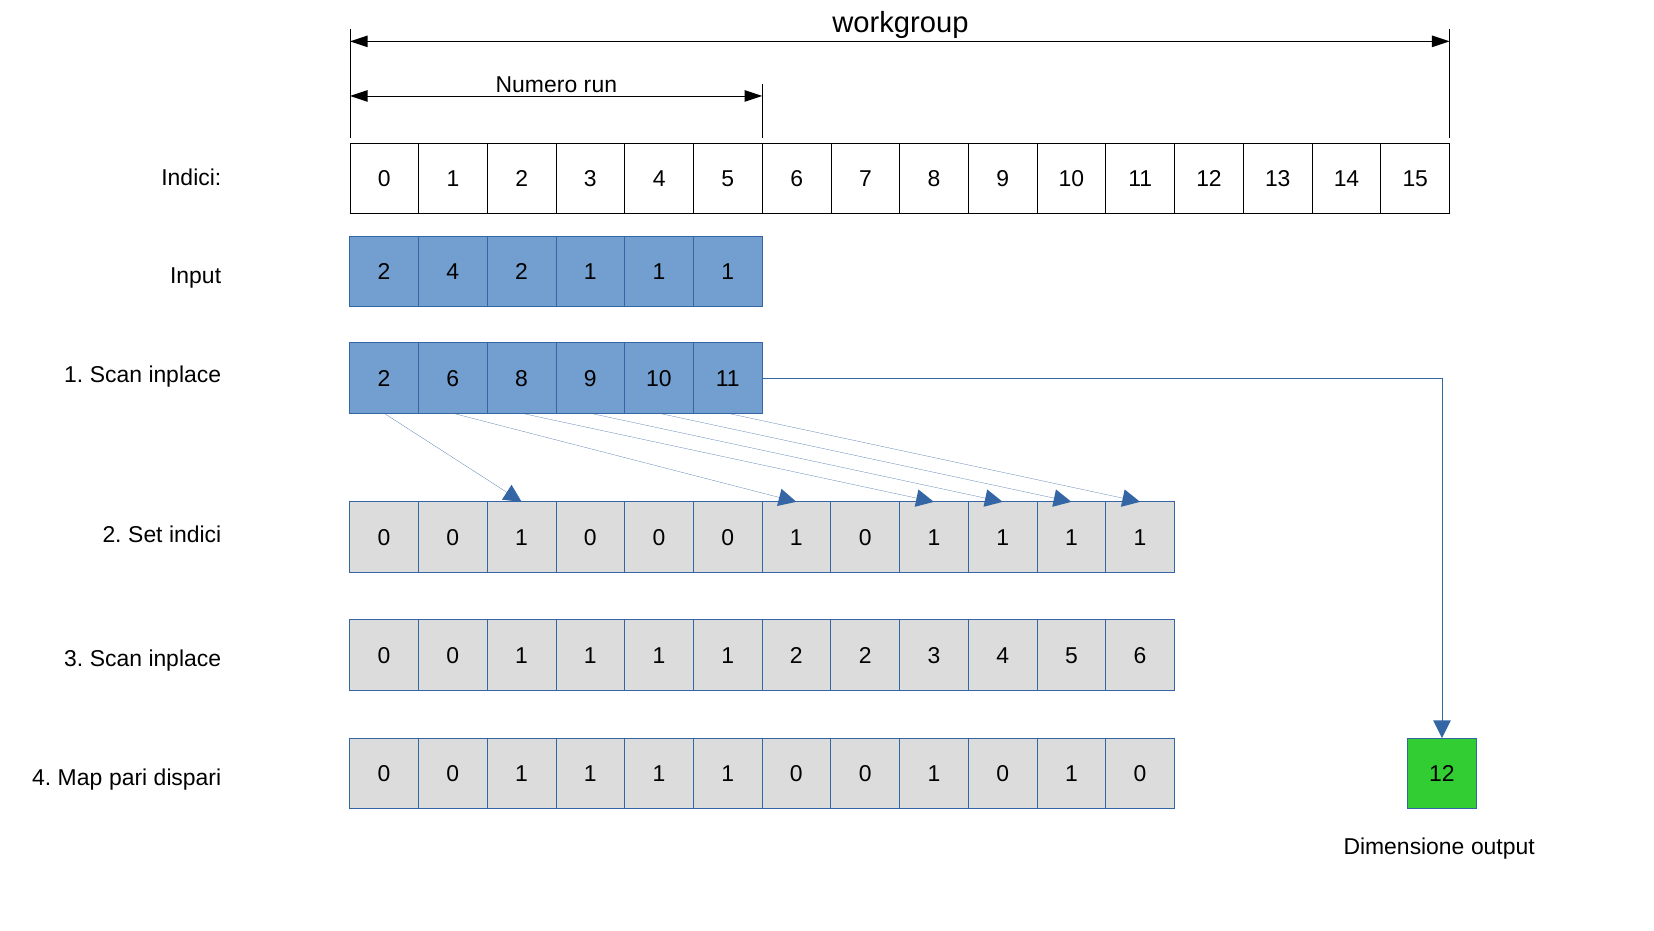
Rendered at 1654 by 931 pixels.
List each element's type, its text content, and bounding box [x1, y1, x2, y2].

text_box 0 [349, 501, 418, 573]
text_box 1 [762, 501, 830, 573]
text_box 14 [1312, 143, 1380, 214]
text_box 9 [968, 143, 1037, 214]
text_box 10 [1037, 143, 1105, 214]
text_box 1 [487, 738, 556, 809]
text_box 13 [1243, 143, 1312, 214]
text_box Indici: [146, 156, 237, 223]
text_box 1 [693, 236, 763, 307]
text_box 1 [693, 738, 762, 809]
text_box 0 [762, 738, 830, 809]
text_box 5 [693, 143, 762, 214]
text_box 2 [762, 619, 830, 691]
text_box 11 [693, 342, 763, 414]
text_box 1 [556, 738, 624, 809]
text_box 1 [1037, 738, 1105, 809]
text_box 1 [418, 143, 487, 214]
text_box 3 [899, 619, 968, 691]
text_box 12 [1407, 738, 1477, 809]
text_box 0 [693, 501, 762, 573]
text_box 5 [1037, 619, 1105, 691]
text_box 0 [968, 738, 1037, 809]
text_box 0 [418, 501, 487, 573]
text_box Dimensione output [1328, 826, 1565, 893]
text_box 0 [830, 738, 899, 809]
text_box 9 [556, 342, 624, 414]
text_box 11 [1105, 143, 1174, 214]
text_box 0 [556, 501, 624, 573]
text_box 7 [831, 143, 899, 214]
text_box 3 [556, 143, 624, 214]
text_box 1 [624, 738, 693, 809]
text_box 2 [349, 342, 418, 414]
text_box 1 [556, 619, 624, 691]
text_box 8 [899, 143, 968, 214]
text_box 6 [418, 342, 487, 414]
text_box 1 [487, 619, 556, 691]
text_box 1 [1105, 501, 1175, 573]
text_box 1 [556, 236, 624, 307]
text_box 4 [418, 236, 487, 307]
text_box 6 [762, 143, 831, 214]
text_box 10 [624, 342, 693, 414]
text_box 1 [968, 501, 1037, 573]
text_box 8 [487, 342, 556, 414]
text_box 4 [624, 143, 693, 214]
text_box 0 [1105, 738, 1175, 809]
text_box 1 [487, 501, 556, 573]
text_box 0 [418, 738, 487, 809]
text_box 0 [624, 501, 693, 573]
text_box 2 [487, 143, 556, 214]
text_box 0 [350, 143, 418, 214]
text_box 15 [1380, 143, 1450, 214]
text_box 2. Set indici [87, 514, 237, 556]
text_box 0 [418, 619, 487, 691]
text_box 0 [349, 619, 418, 691]
text_box 0 [349, 738, 418, 809]
text_box 6 [1105, 619, 1175, 691]
text_box 4. Map pari dispari [17, 756, 237, 798]
text_box 0 [830, 501, 899, 573]
text_box 2 [830, 619, 899, 691]
text_box 1 [899, 501, 968, 573]
text_box 1. Scan inplace [49, 354, 237, 395]
text_box 1 [624, 236, 693, 307]
text_box 2 [487, 236, 556, 307]
text_box 1 [1037, 501, 1105, 573]
text_box 4 [968, 619, 1037, 691]
text_box Input [155, 254, 237, 296]
text_box 1 [624, 619, 693, 691]
text_box 1 [693, 619, 762, 691]
text_box 1 [899, 738, 968, 809]
text_box 12 [1174, 143, 1243, 214]
text_box 2 [349, 236, 418, 307]
text_box 3. Scan inplace [49, 638, 237, 680]
